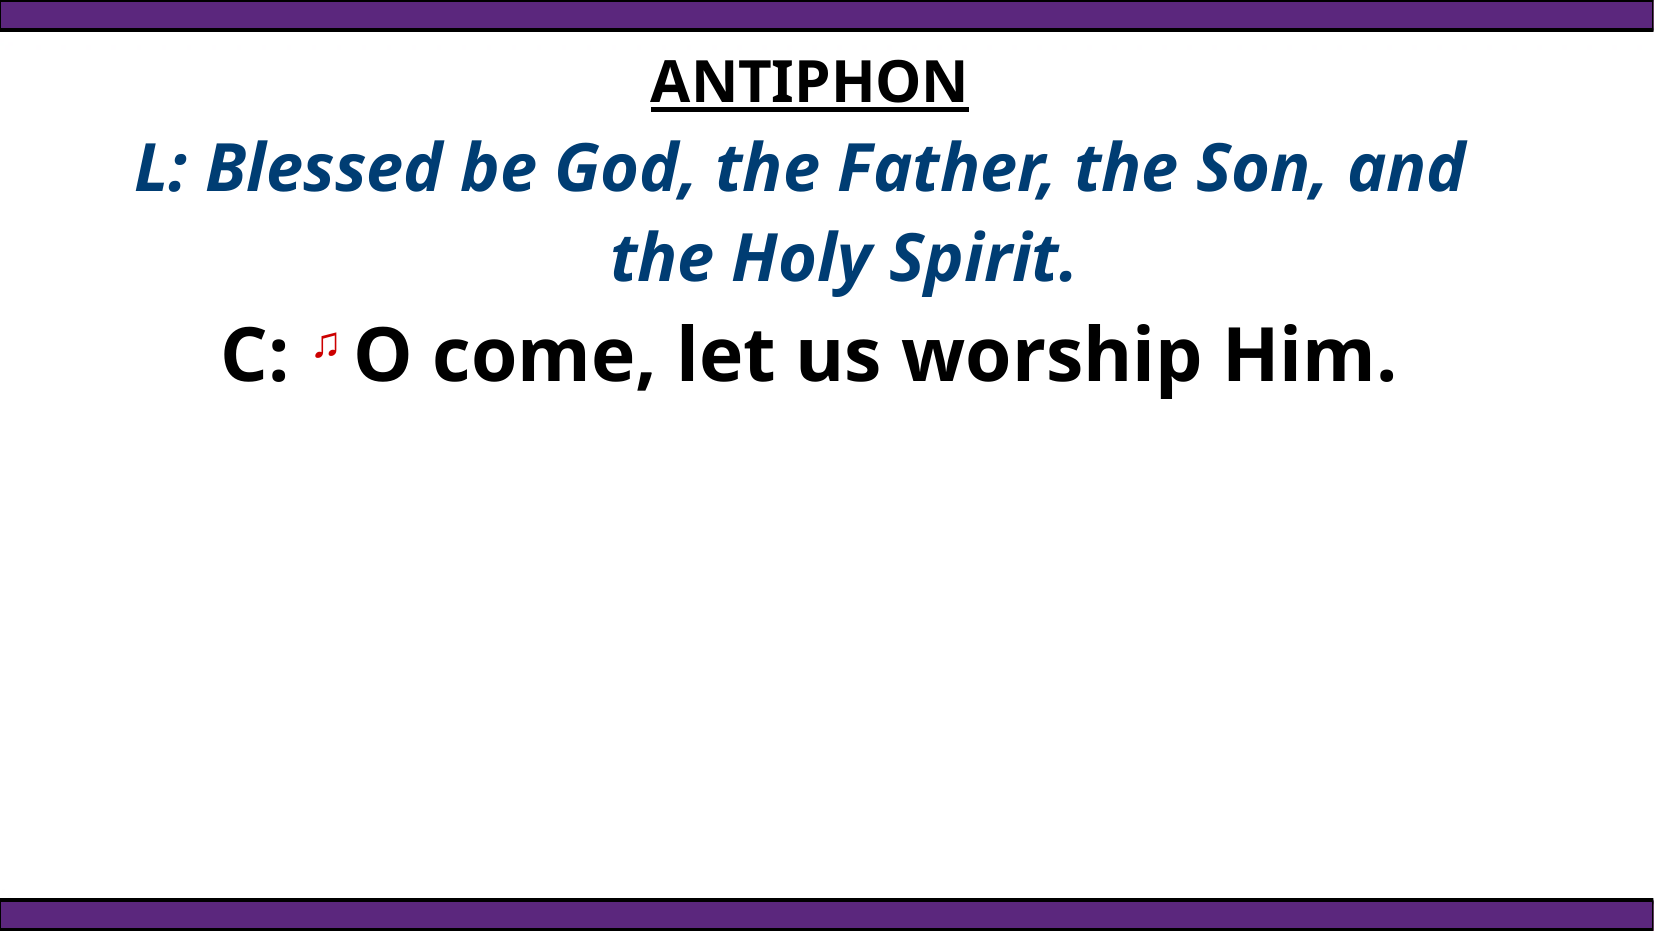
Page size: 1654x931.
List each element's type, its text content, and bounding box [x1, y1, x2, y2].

text_box [0, 0, 1654, 31]
picture [0, 31, 1654, 900]
text_box ANTIPHON L: Blessed be God, the Father, the Son, and the Holy Spirit. C: ♫ O come, let us worship Him. [30, 33, 1591, 503]
text_box [0, 900, 1654, 931]
